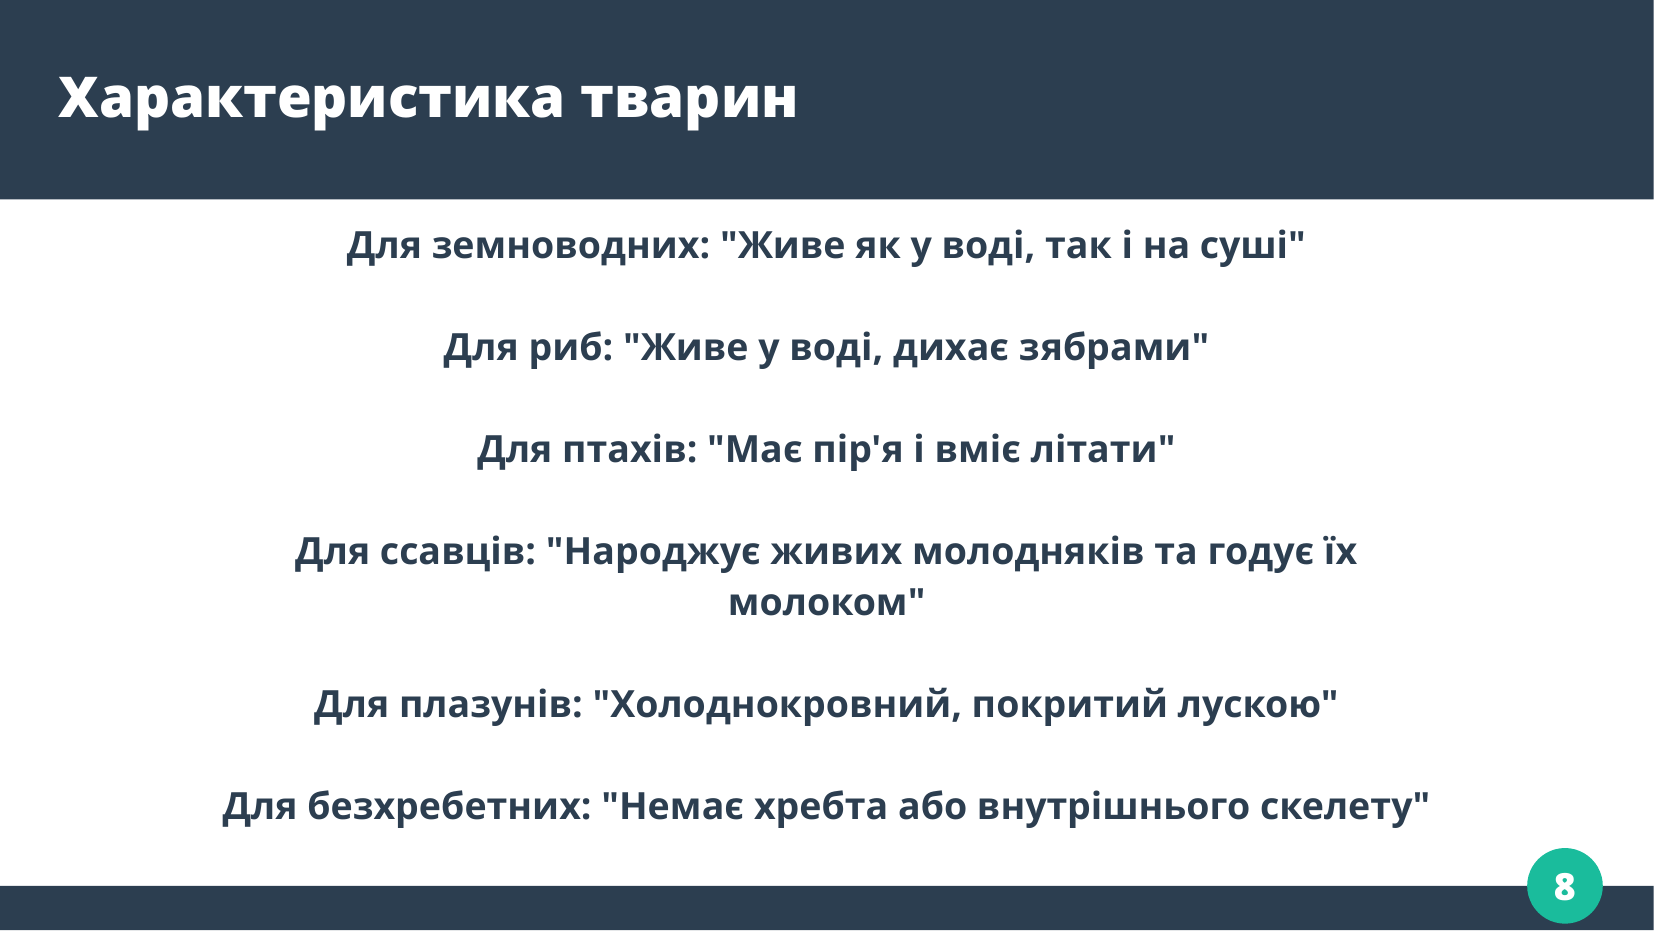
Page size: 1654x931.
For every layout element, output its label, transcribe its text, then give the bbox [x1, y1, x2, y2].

title Характеристика тварин [59, 37, 1595, 155]
text_box Для земноводних: "Живе як у воді, так і на суші" Для риб: "Живе у воді, дихає зябрами" Для птахів: "Має пір'я і вміє літати" Для ссавців: "Народжує живих молодняків та годує їх молоком" Для плазунів: "Холоднокровний, покритий лускою" Для безхребетних: "Немає хребта або внутрішнього скелету" [177, 210, 1477, 889]
